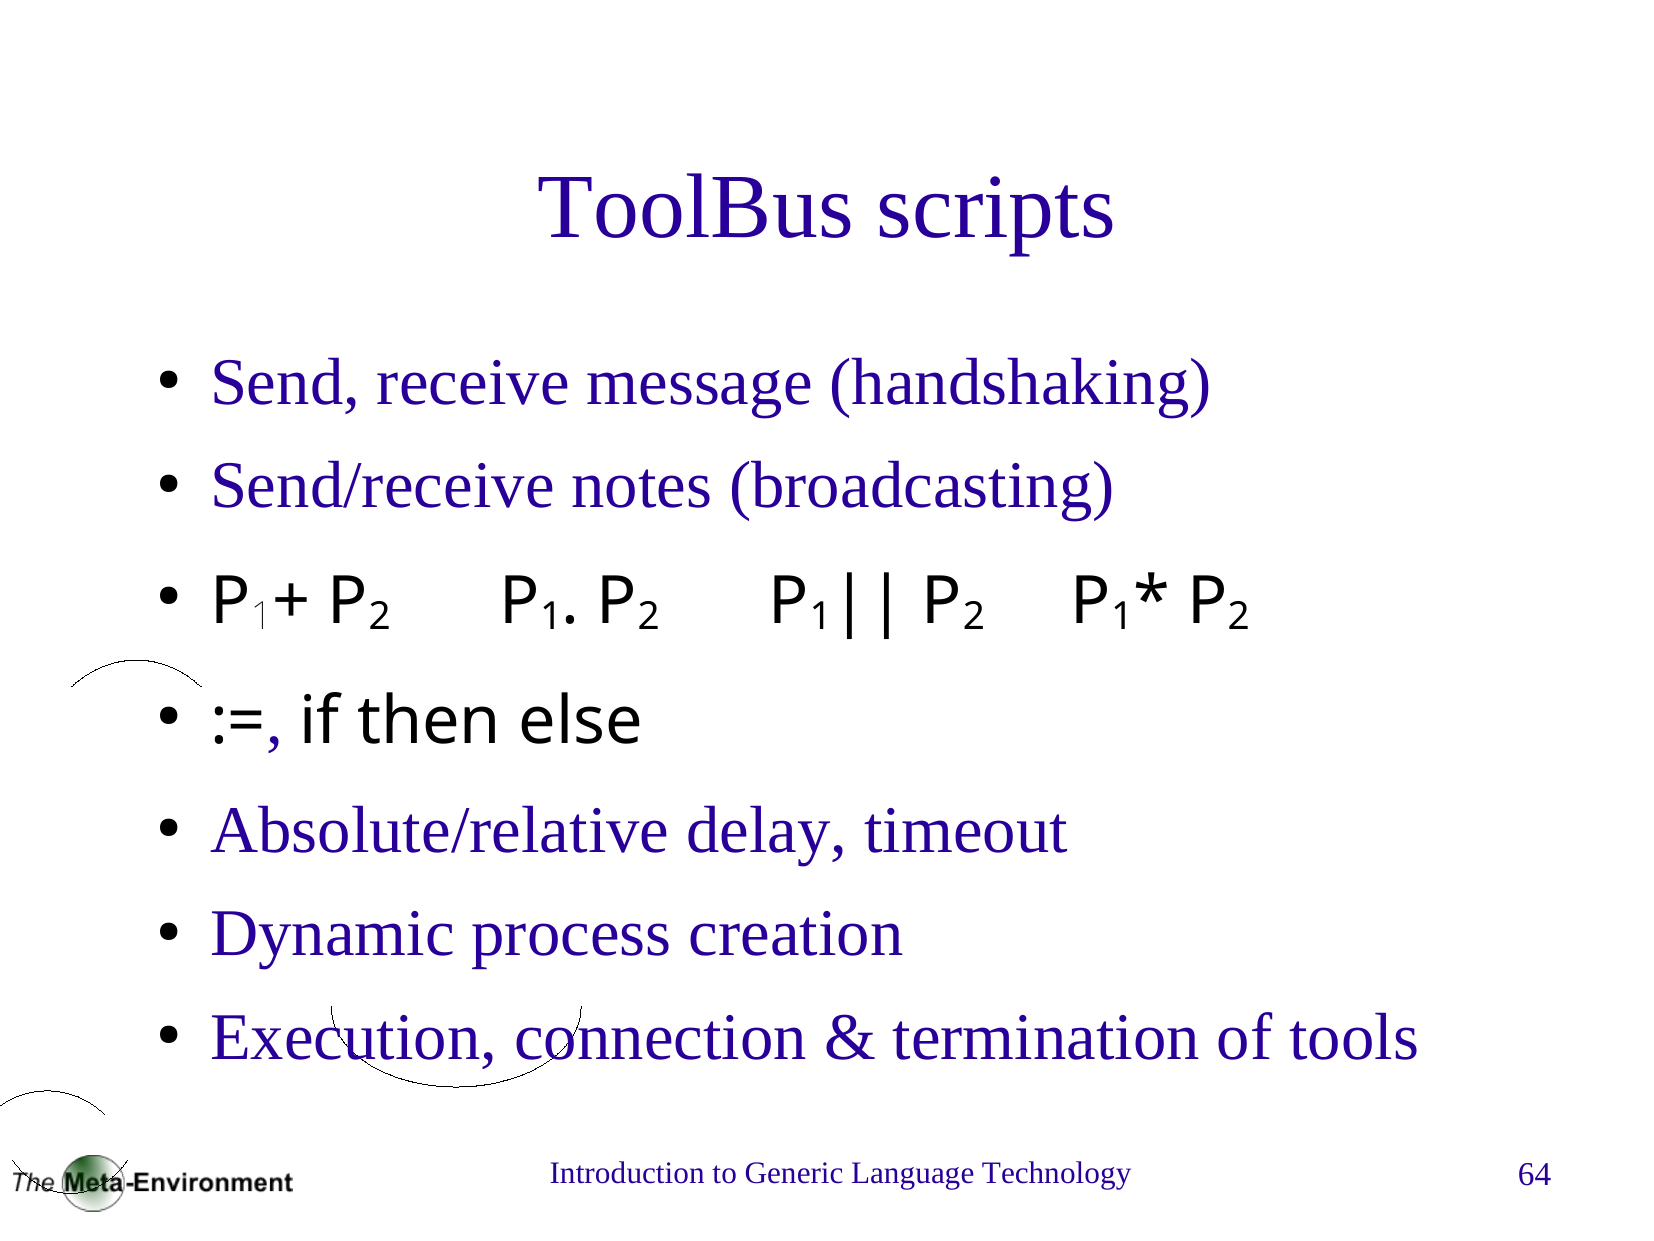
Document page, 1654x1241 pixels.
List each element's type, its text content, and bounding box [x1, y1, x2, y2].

list Send, receive message (handshaking) Send/receive notes (broadcasting) P1+ P2 P1. P2 P1|| P2 P1* P2 :=, if then else Absolute/relative delay, timeout Dynamic process creation Execution, connection & termination of tools [121, 344, 1534, 1127]
picture [13, 1155, 293, 1212]
title ToolBus scripts [121, 102, 1534, 311]
